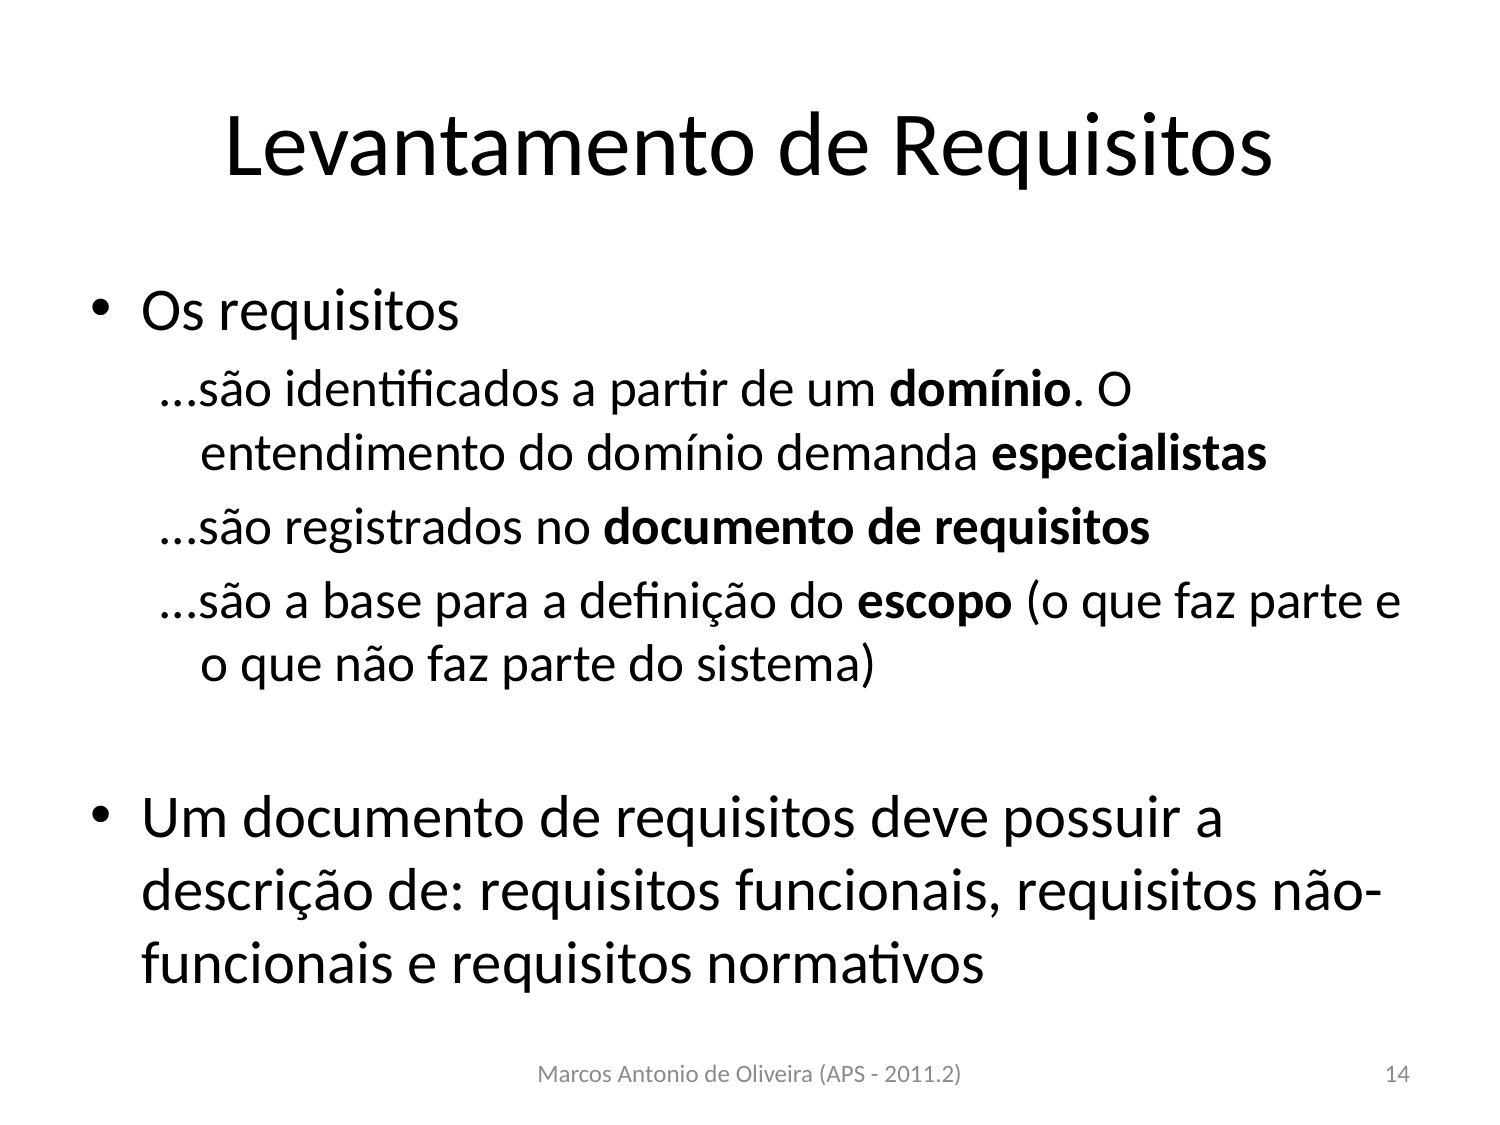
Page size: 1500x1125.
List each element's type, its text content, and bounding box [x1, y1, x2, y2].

slide_number <número> [1074, 1042, 1425, 1103]
footer Marcos Antonio de Oliveira (APS - 2011.2) [512, 1042, 988, 1103]
list Os requisitos ...são identificados a partir de um domínio. O entendimento do domínio demanda especialistas ...são registrados no documento de requisitos ...são a base para a definição do escopo (o que faz parte e o que não faz parte do sistema) Um documento de requisitos deve possuir a descrição de: requisitos funcionais, requisitos não-funcionais e requisitos normativos [75, 262, 1425, 1005]
title Levantamento de Requisitos [75, 45, 1425, 233]
